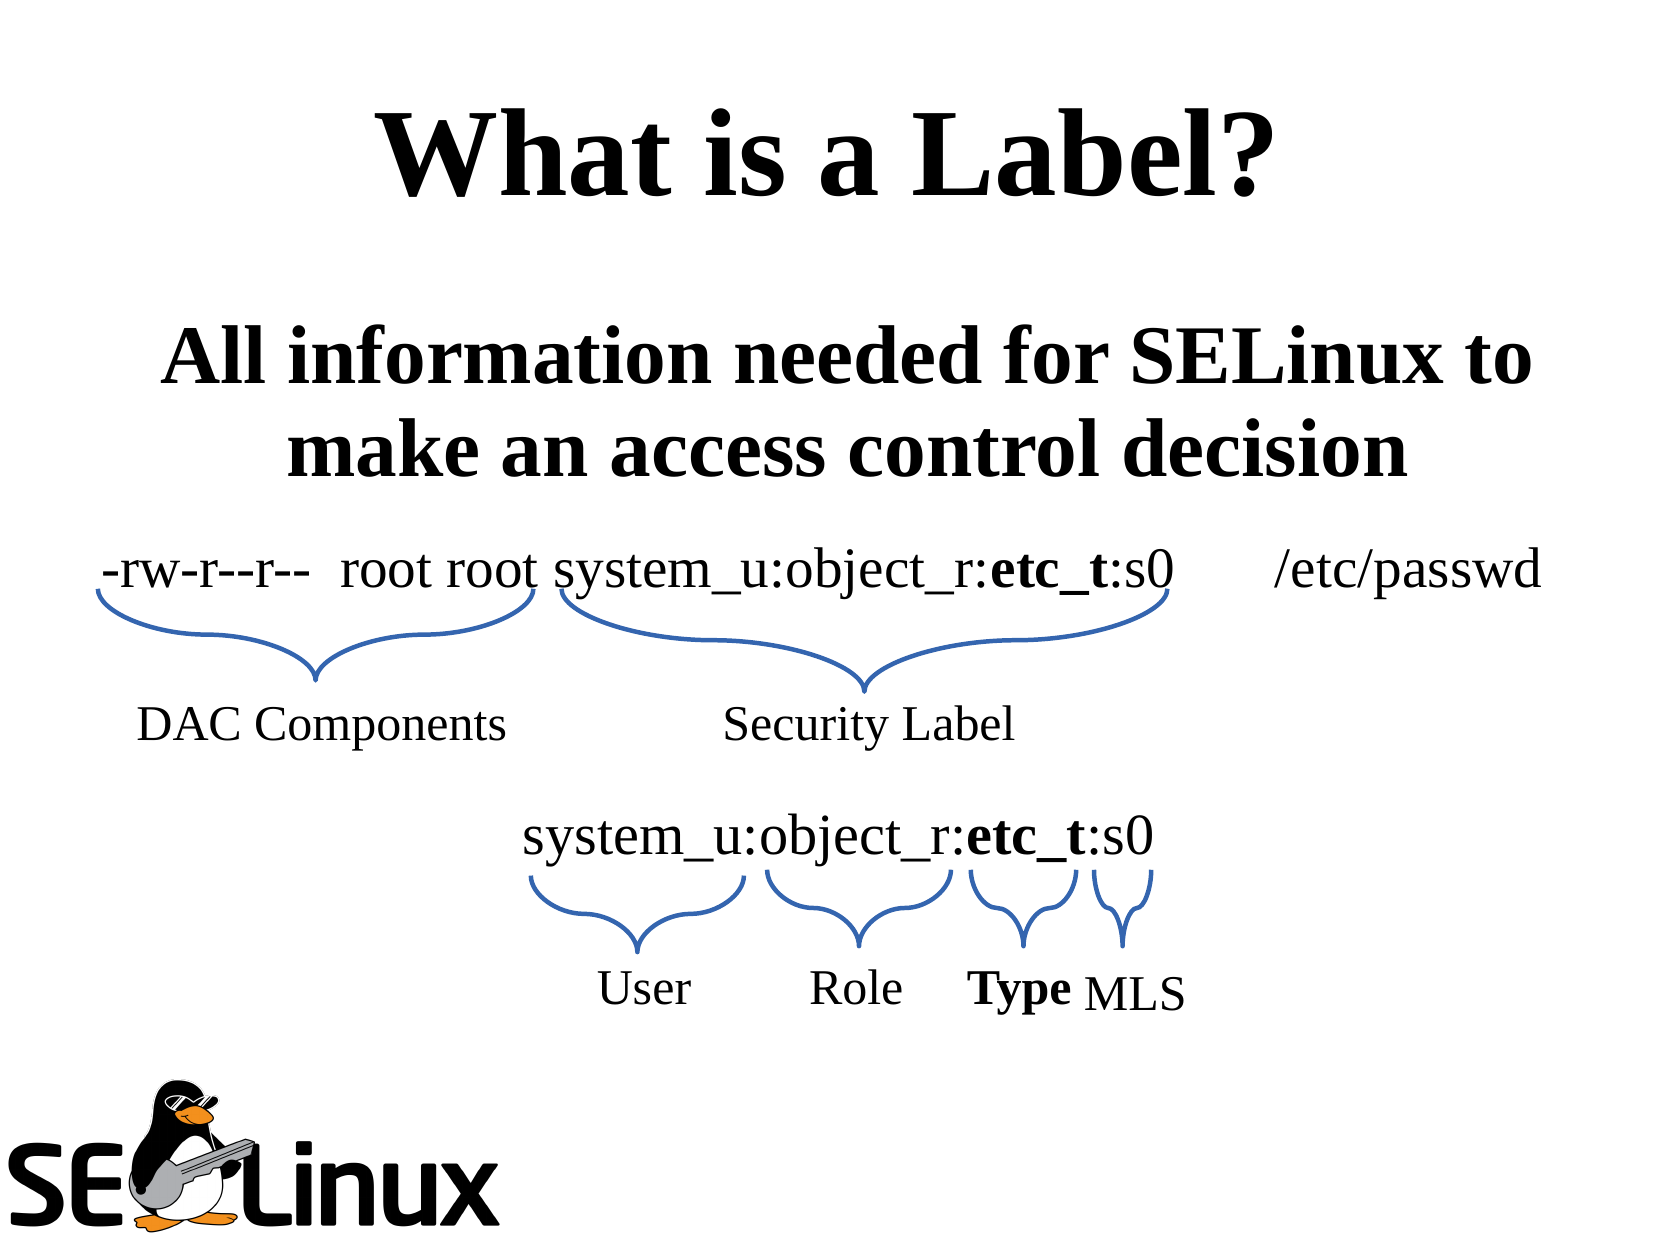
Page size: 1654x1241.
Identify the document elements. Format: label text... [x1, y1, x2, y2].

text_box Type [952, 952, 1090, 1024]
text_box User [582, 952, 736, 1024]
text_box Security Label [568, 688, 1171, 776]
title What is a Label? [82, 49, 1571, 257]
text_box Role [794, 952, 934, 1024]
picture [0, 919, 526, 1241]
text_box DAC Components [107, 688, 537, 776]
text_box -rw-r--r-- root root system_u:object_r:etc_t:s0 /etc/passwd [68, 529, 1579, 633]
text_box system_u:object_r:etc_t:s0 [74, 794, 1585, 899]
text_box MLS [1069, 958, 1219, 1029]
text_box All information needed for SELinux to make an access control decision [80, 302, 1580, 502]
